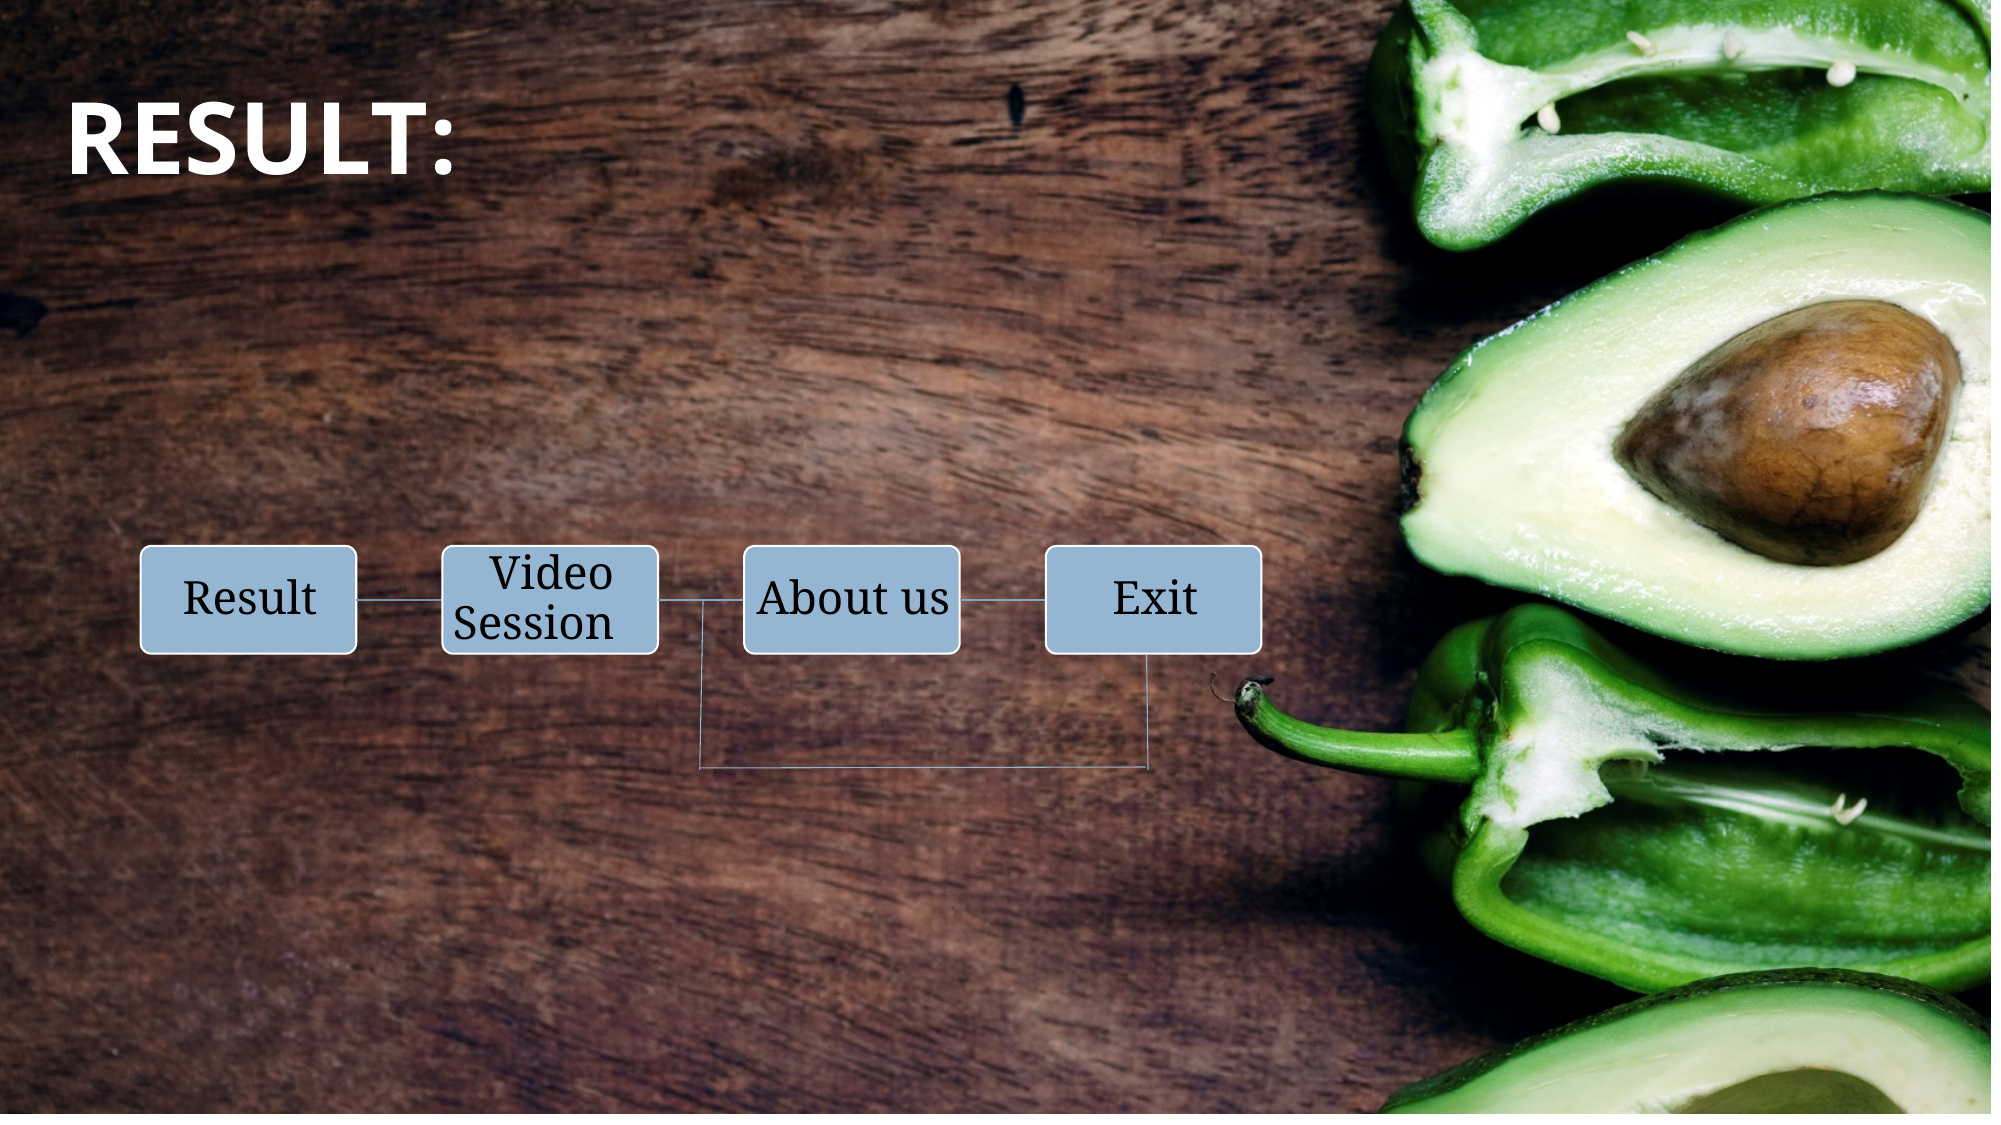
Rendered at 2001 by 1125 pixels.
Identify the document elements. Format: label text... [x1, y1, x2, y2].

text_box About us [744, 545, 960, 654]
title RESULT: [48, 20, 1083, 207]
picture [0, 0, 1991, 1114]
text_box Video Session [442, 545, 658, 654]
text_box Result [140, 545, 357, 654]
text_box Exit [1045, 545, 1262, 654]
